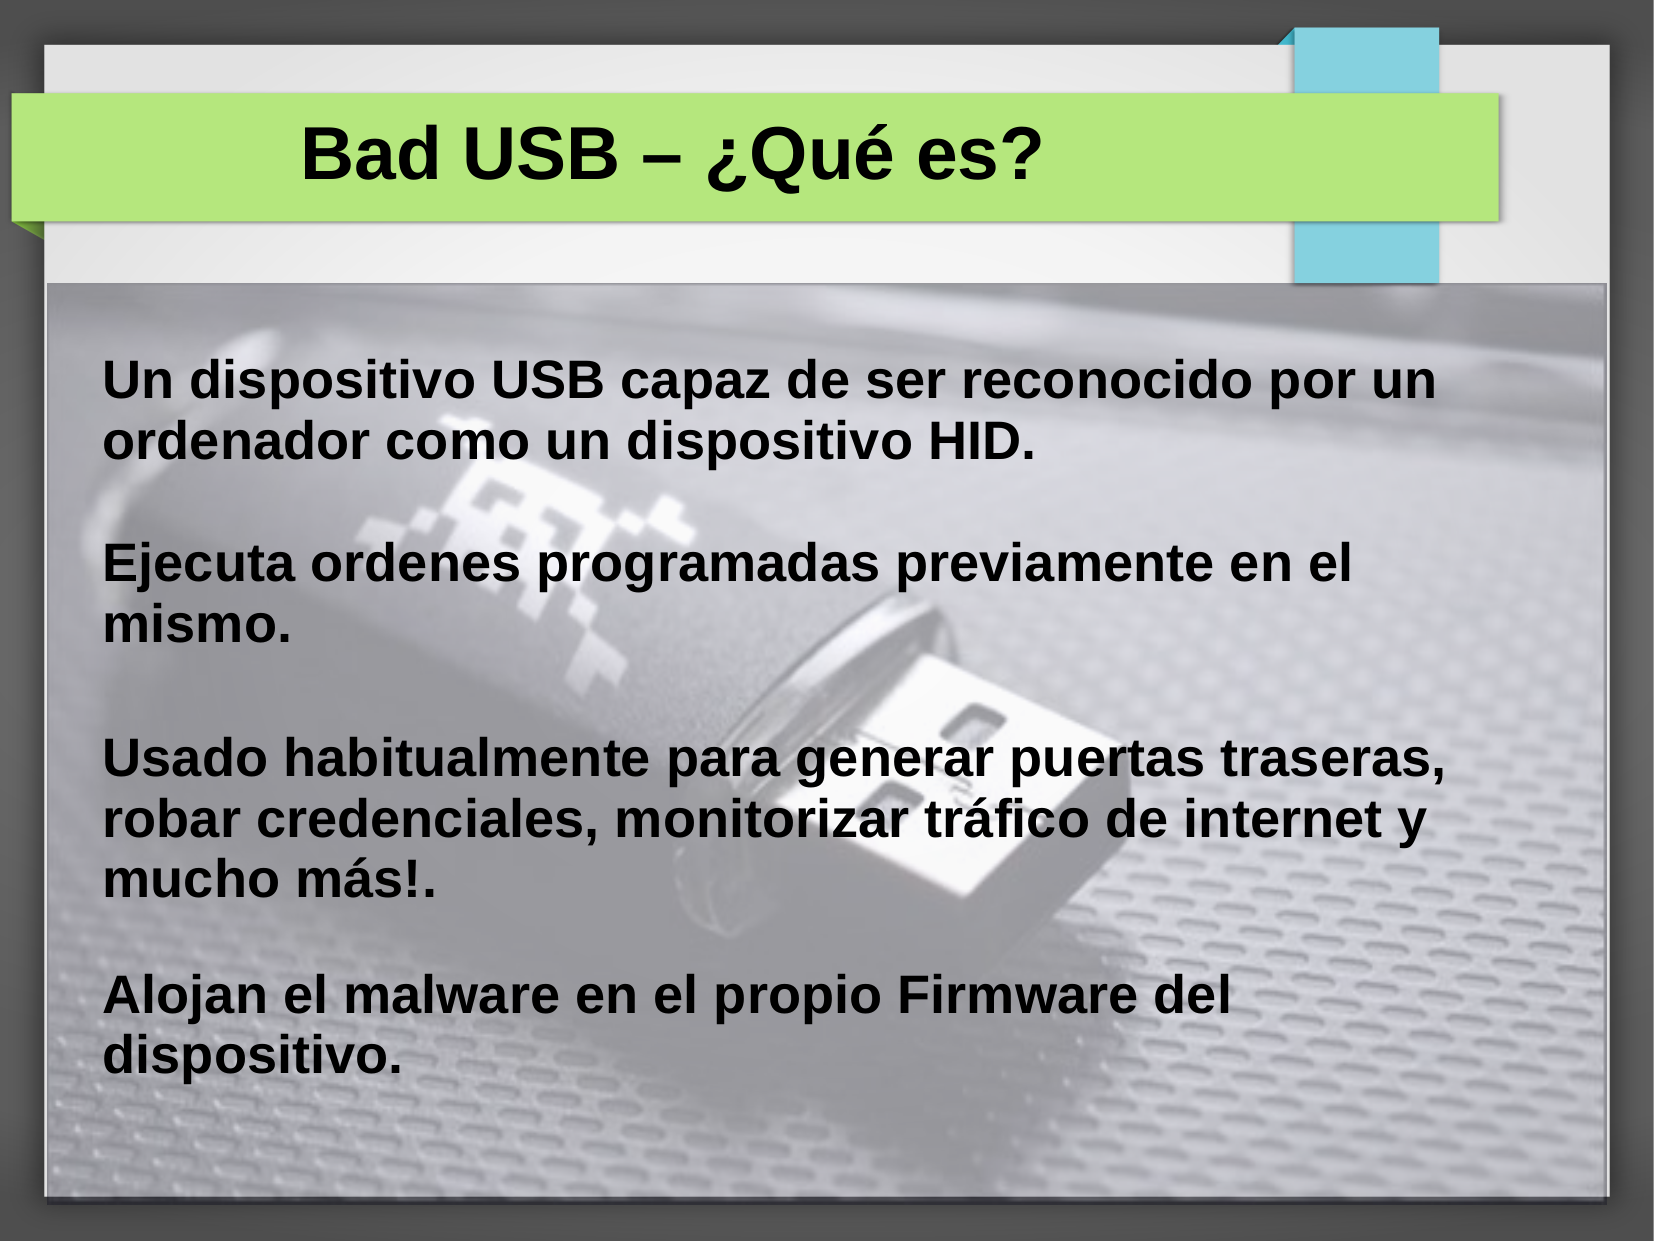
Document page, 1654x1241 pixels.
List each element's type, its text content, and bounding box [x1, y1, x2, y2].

title Bad USB – ¿Qué es? [82, 94, 1264, 213]
text_box Alojan el malware en el propio Firmware del dispositivo. [87, 956, 1505, 1093]
text_box Un dispositivo USB capaz de ser reconocido por un ordenador como un dispositivo HID. [87, 342, 1529, 479]
text_box Ejecuta ordenes programadas previamente en el mismo. [87, 525, 1470, 662]
picture [0, 0, 1654, 1241]
text_box Usado habitualmente para generar puertas traseras, robar credenciales, monitorizar tráfico de internet y mucho más!. [87, 720, 1470, 917]
